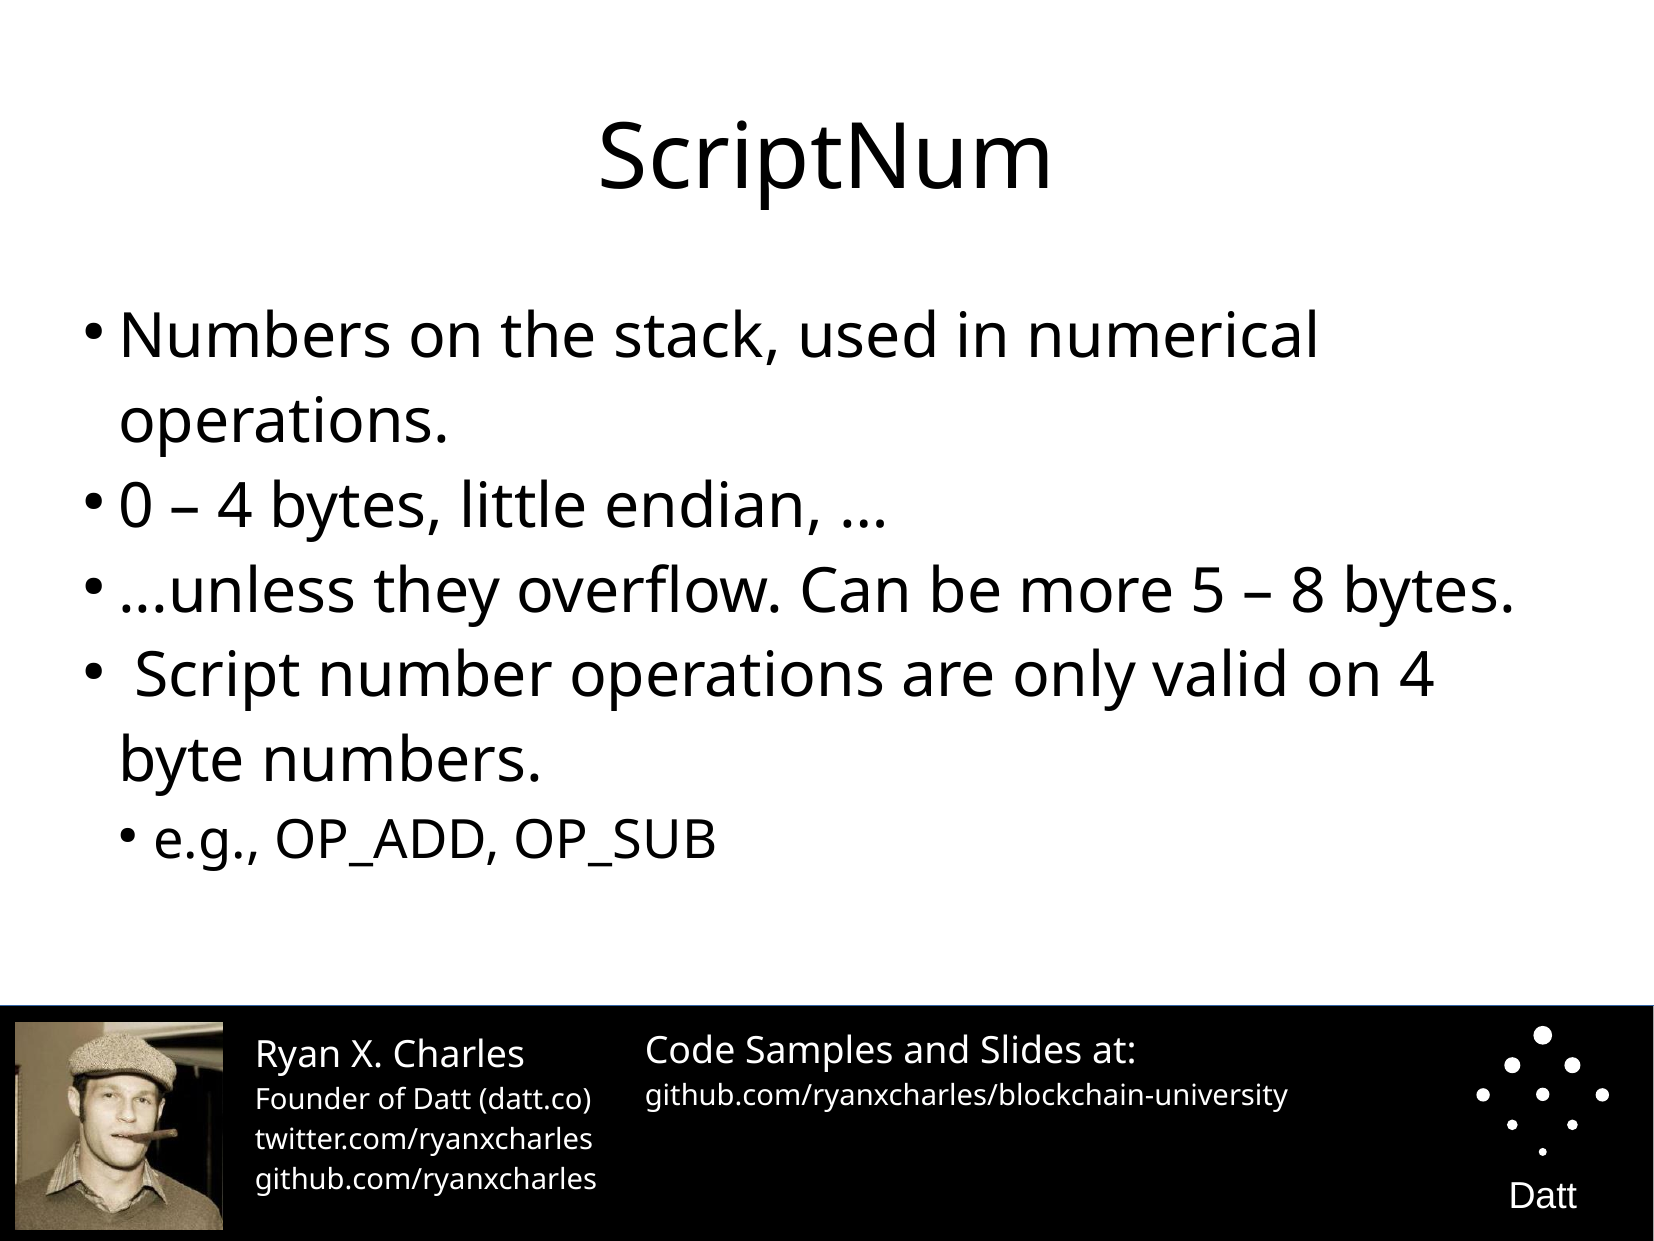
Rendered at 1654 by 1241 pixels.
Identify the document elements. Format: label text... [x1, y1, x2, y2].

text_box Ryan X. Charles Founder of Datt (datt.co) twitter.com/ryanxcharles github.com/ryanxcharles [240, 1020, 976, 1241]
title ScriptNum [82, 49, 1571, 257]
text_box [0, 1005, 1654, 1241]
text_box Code Samples and Slides at: github.com/ryanxcharles/blockchain-university [630, 1015, 1403, 1156]
picture [1475, 1023, 1611, 1159]
text_box Datt [1452, 1167, 1633, 1241]
picture [15, 1022, 223, 1231]
text_box Numbers on the stack, used in numerical operations. 0 – 4 bytes, little endian, … ...unless they overflow. Can be more 5 – 8 bytes. Script number operations are only valid on 4 byte numbers. e.g., OP_ADD, OP_SUB [82, 290, 1576, 1010]
